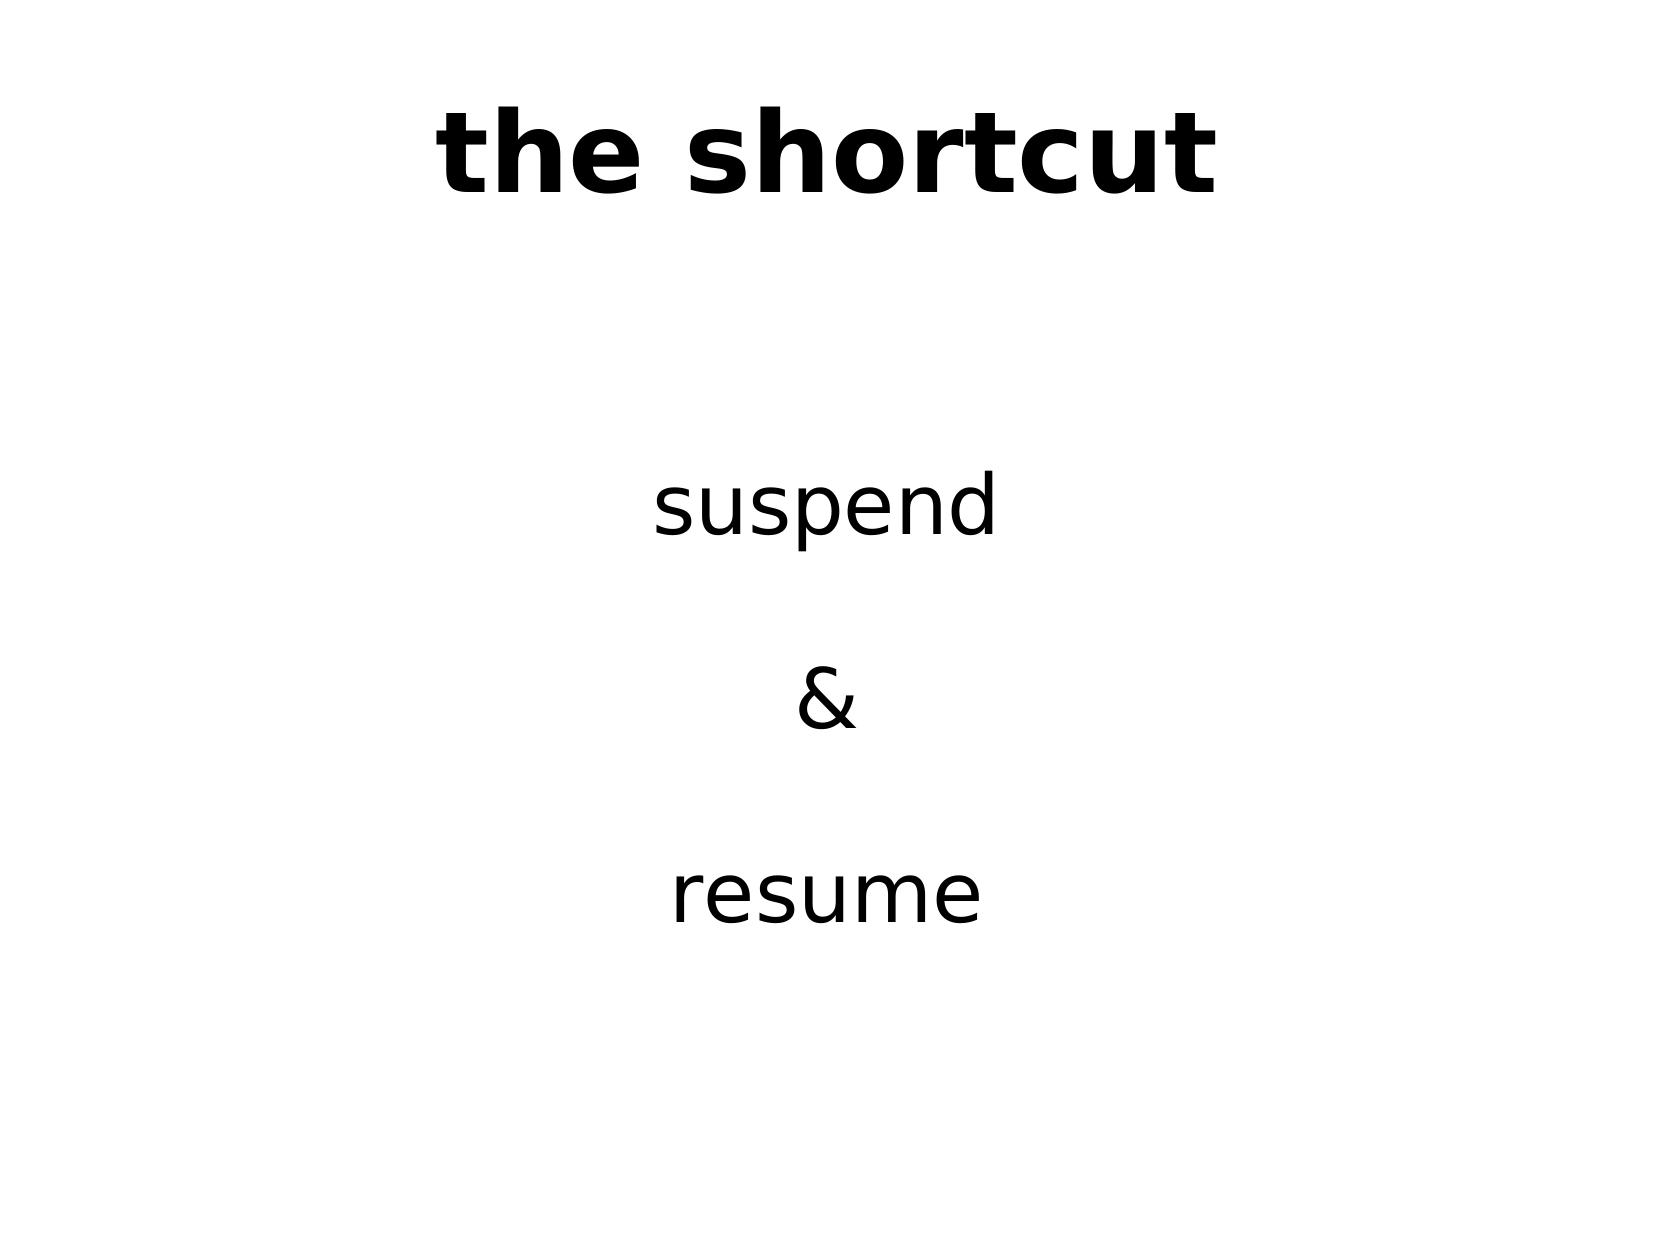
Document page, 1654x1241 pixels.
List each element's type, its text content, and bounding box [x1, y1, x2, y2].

subtitle suspend & resume [82, 290, 1571, 1109]
title the shortcut [82, 49, 1571, 257]
